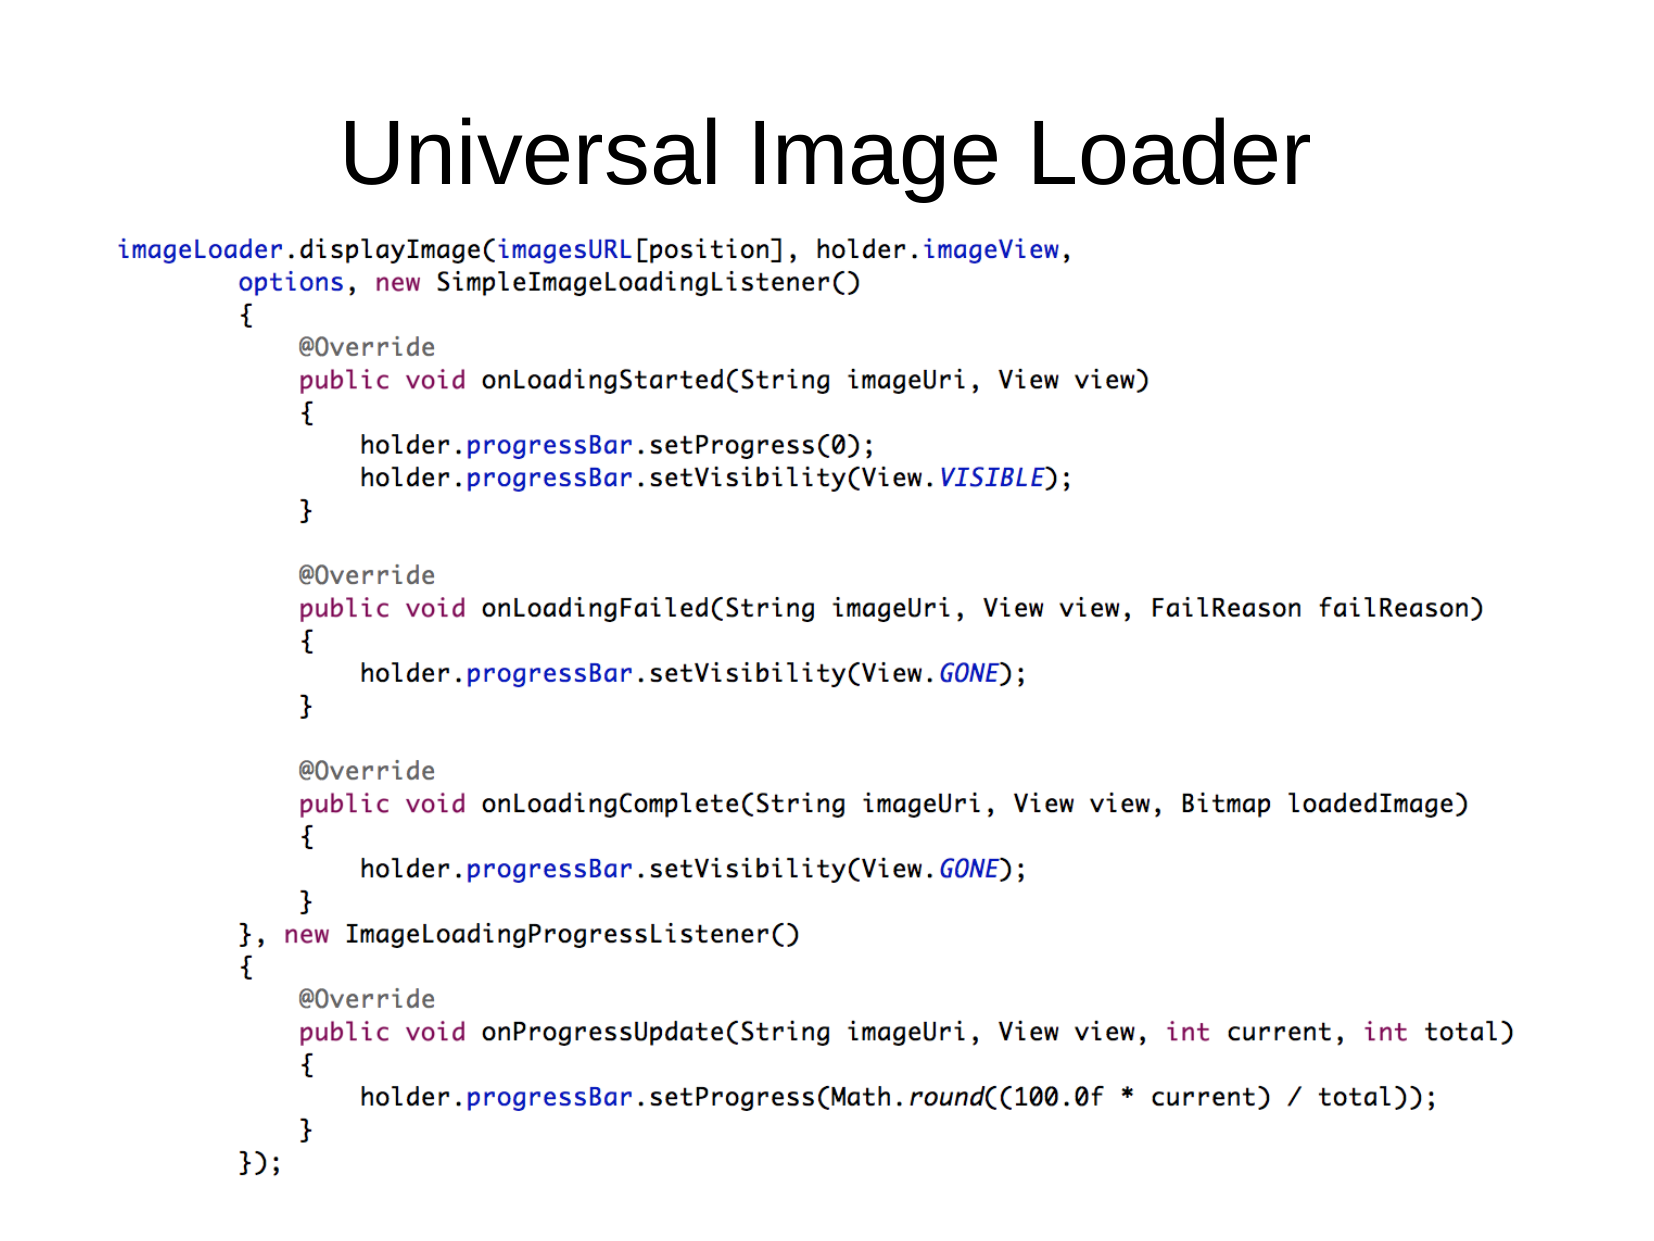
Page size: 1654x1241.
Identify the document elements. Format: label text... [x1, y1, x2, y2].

picture [104, 232, 1535, 1186]
title Universal Image Loader [82, 49, 1571, 257]
